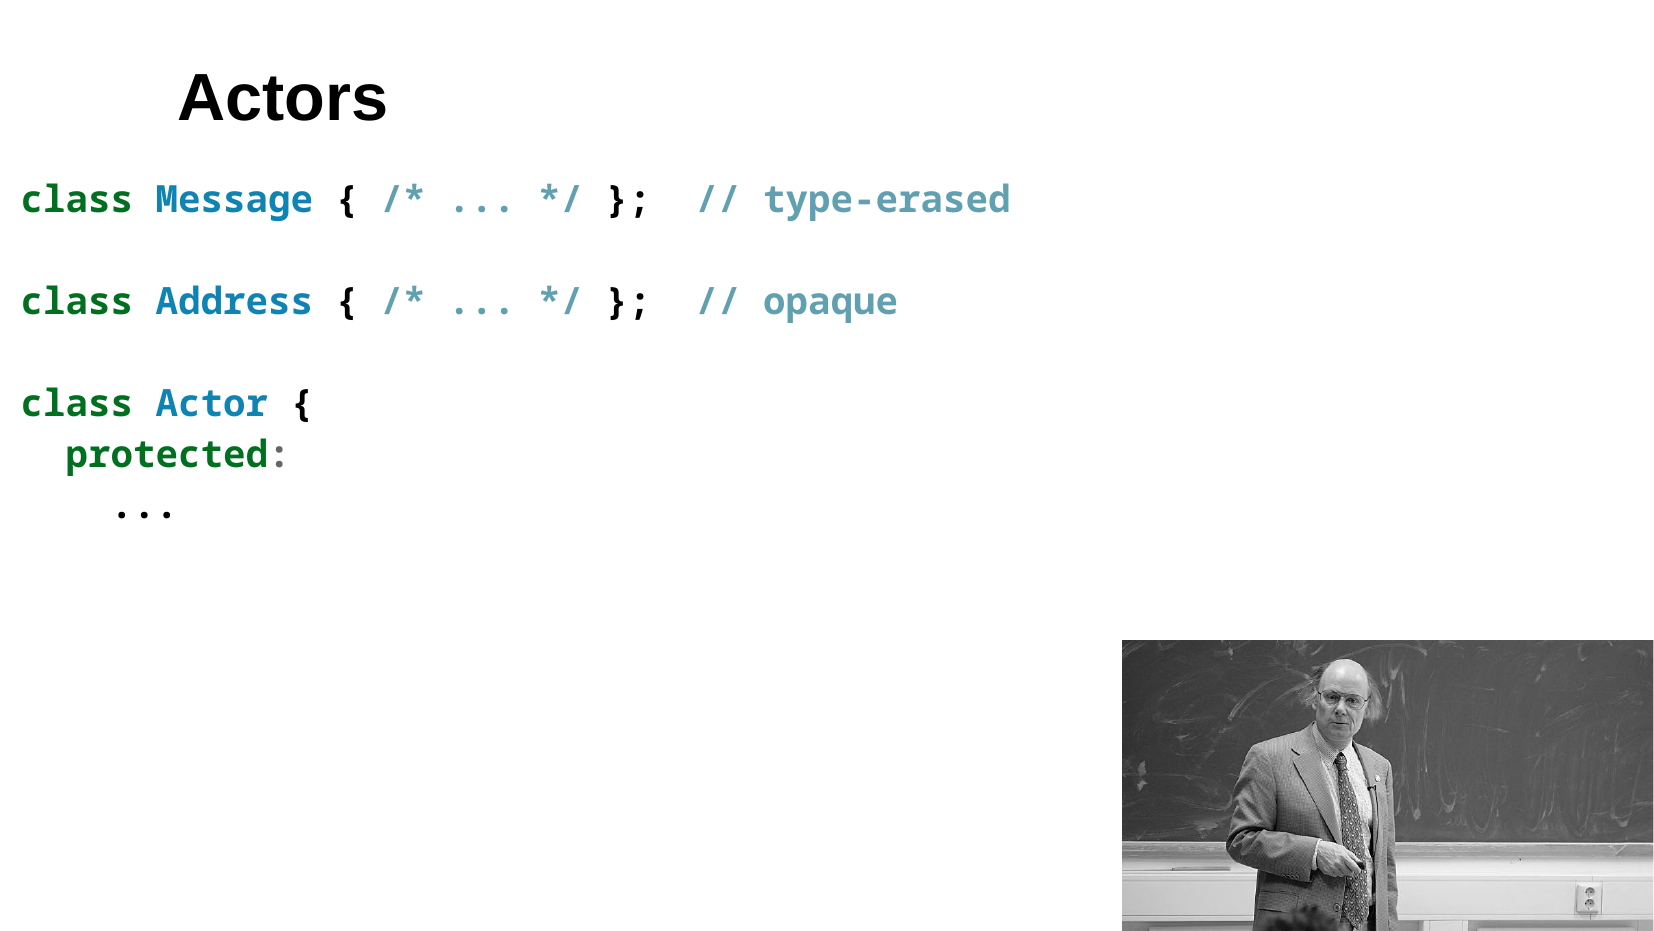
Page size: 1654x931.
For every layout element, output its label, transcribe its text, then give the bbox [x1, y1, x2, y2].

text_box class Message { /* ... */ }; // type-erased class Address { /* ... */ }; // opaque class Actor { protected: ... [5, 164, 1654, 630]
list Actors [106, 60, 421, 151]
picture [1122, 640, 1654, 931]
